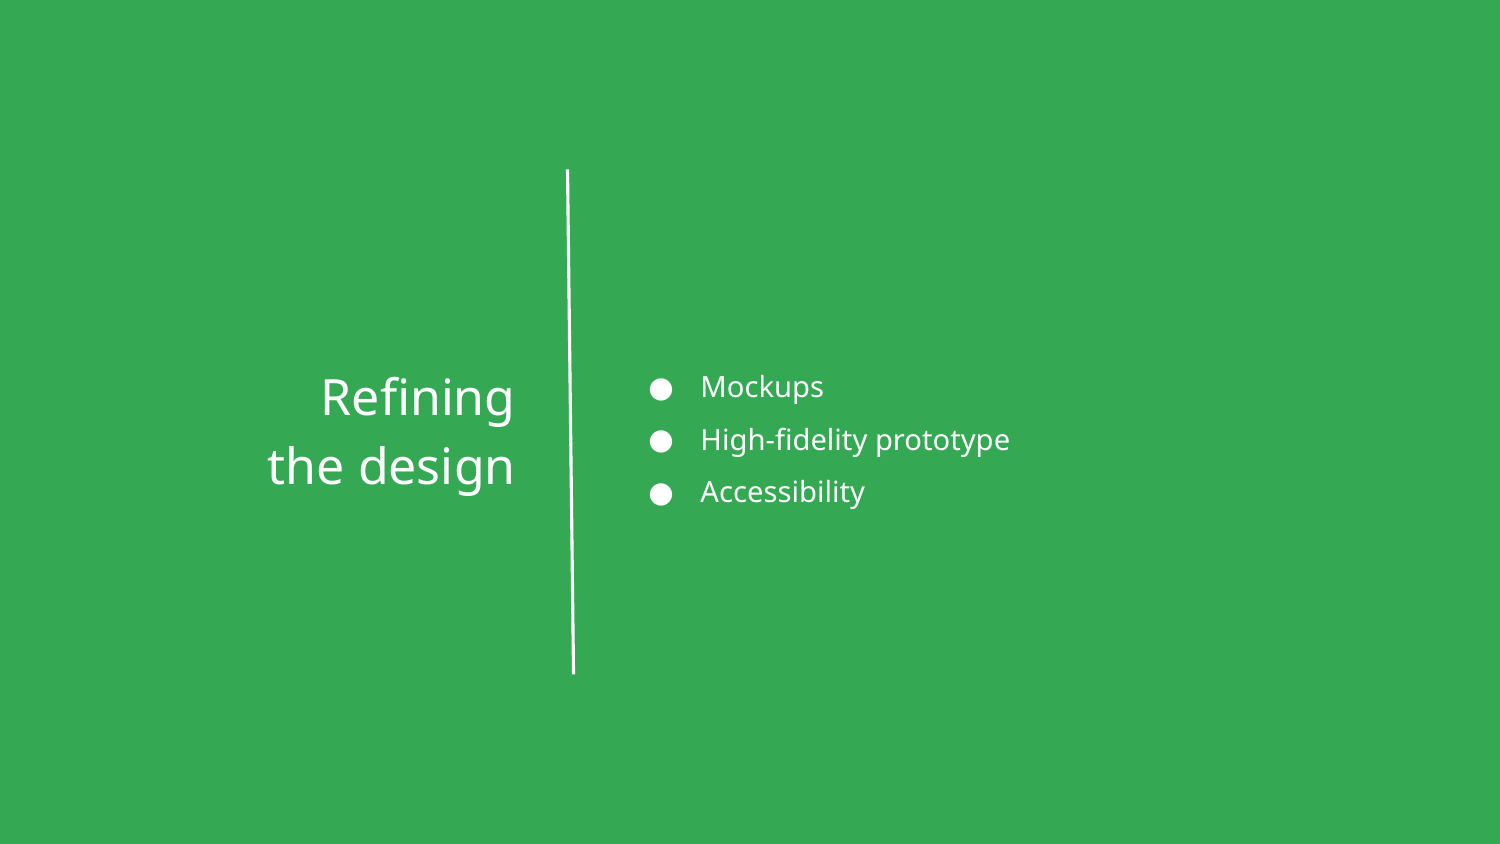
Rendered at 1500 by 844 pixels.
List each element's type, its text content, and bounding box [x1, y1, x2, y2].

text_box Mockups High-fidelity prototype Accessibility [610, 335, 1265, 524]
text_box Refining the design [0, 341, 531, 510]
